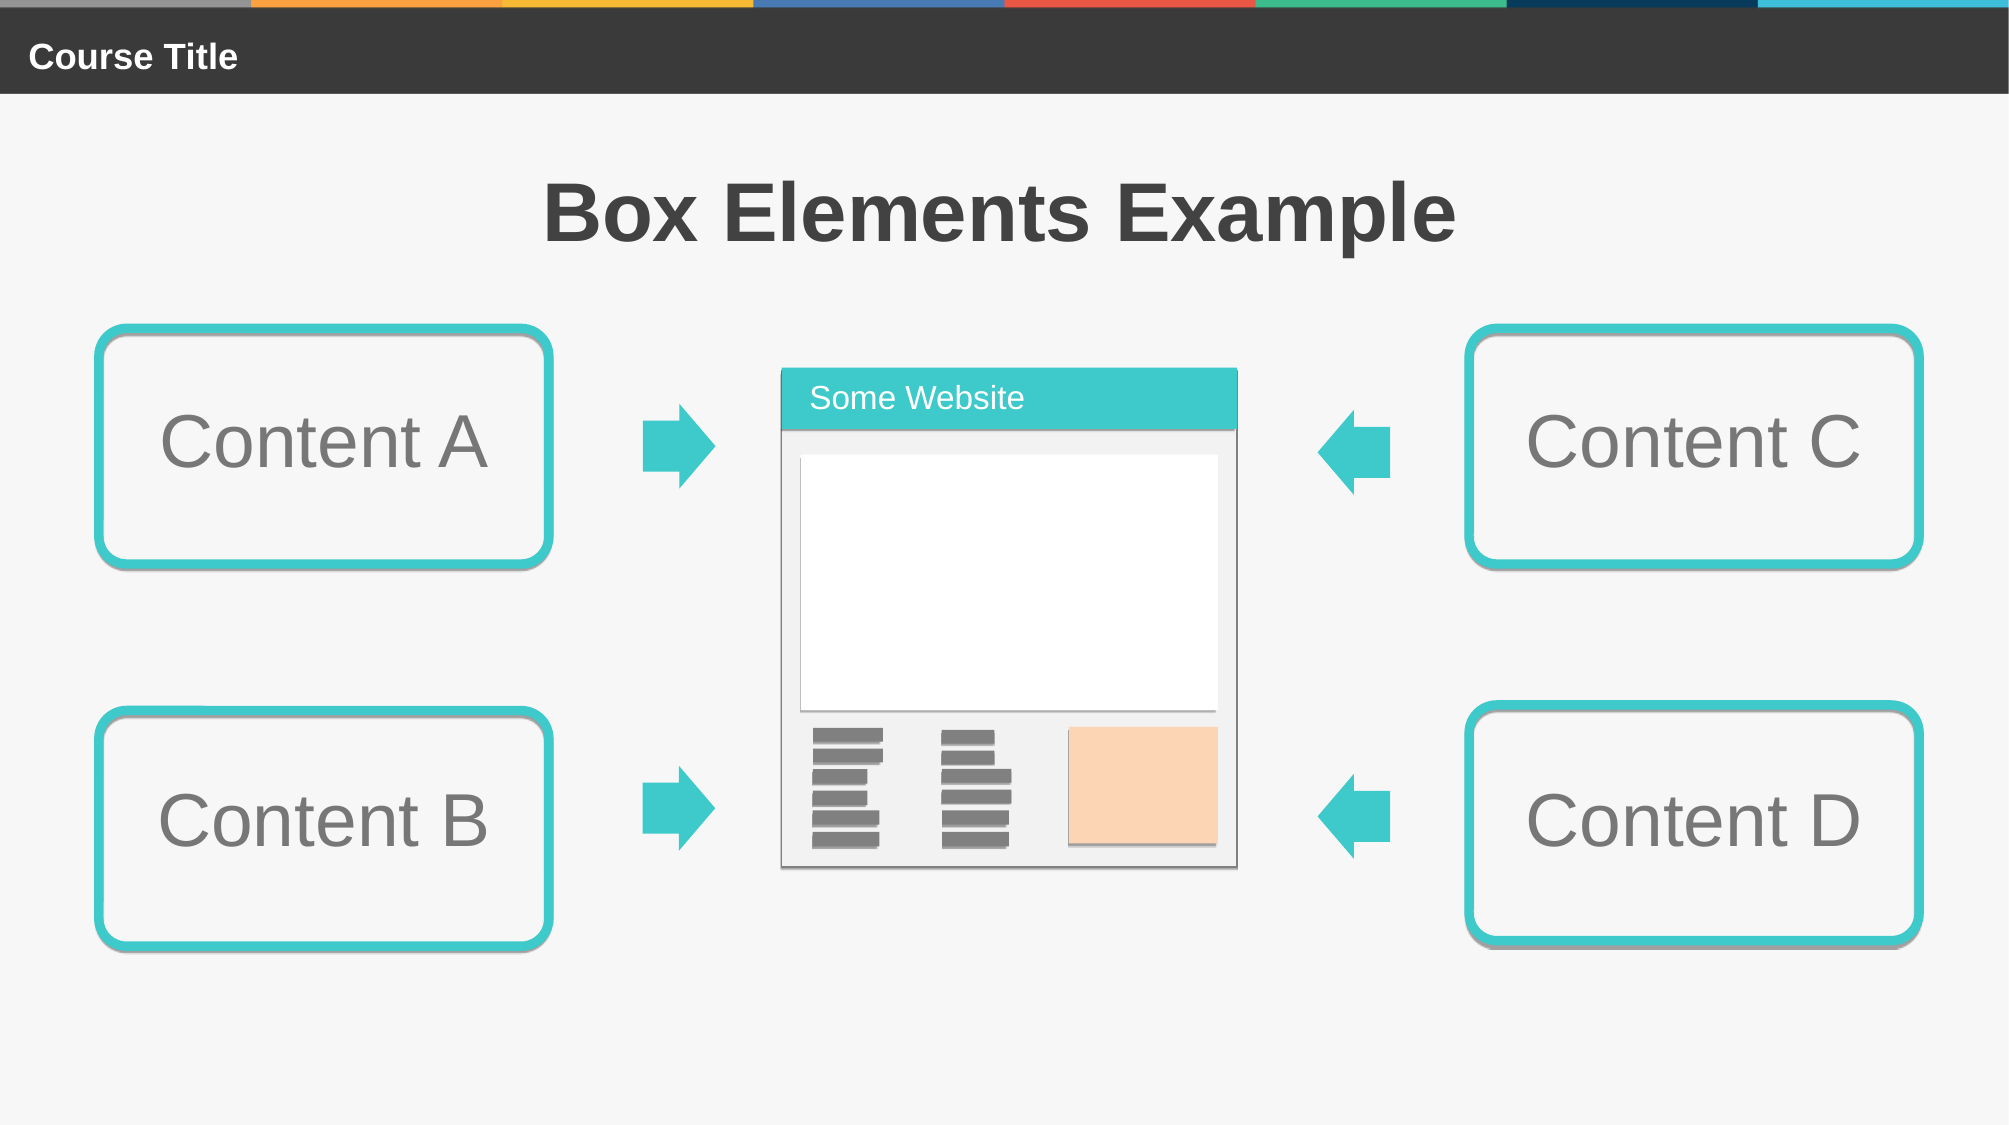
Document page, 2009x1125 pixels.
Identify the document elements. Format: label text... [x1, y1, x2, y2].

text_box Some Website [794, 368, 1041, 424]
text_box Content D [1444, 672, 1944, 973]
text_box Content A [74, 293, 574, 593]
text_box Course Title [13, 26, 254, 85]
picture [0, 0, 2009, 1125]
text_box Box Elements Example [0, 139, 2000, 276]
text_box Content B [74, 672, 574, 973]
text_box [642, 765, 716, 851]
text_box [1317, 409, 1391, 495]
text_box Content C [1444, 293, 1944, 593]
text_box [1317, 773, 1391, 859]
text_box [781, 367, 1237, 867]
text_box [642, 403, 716, 489]
